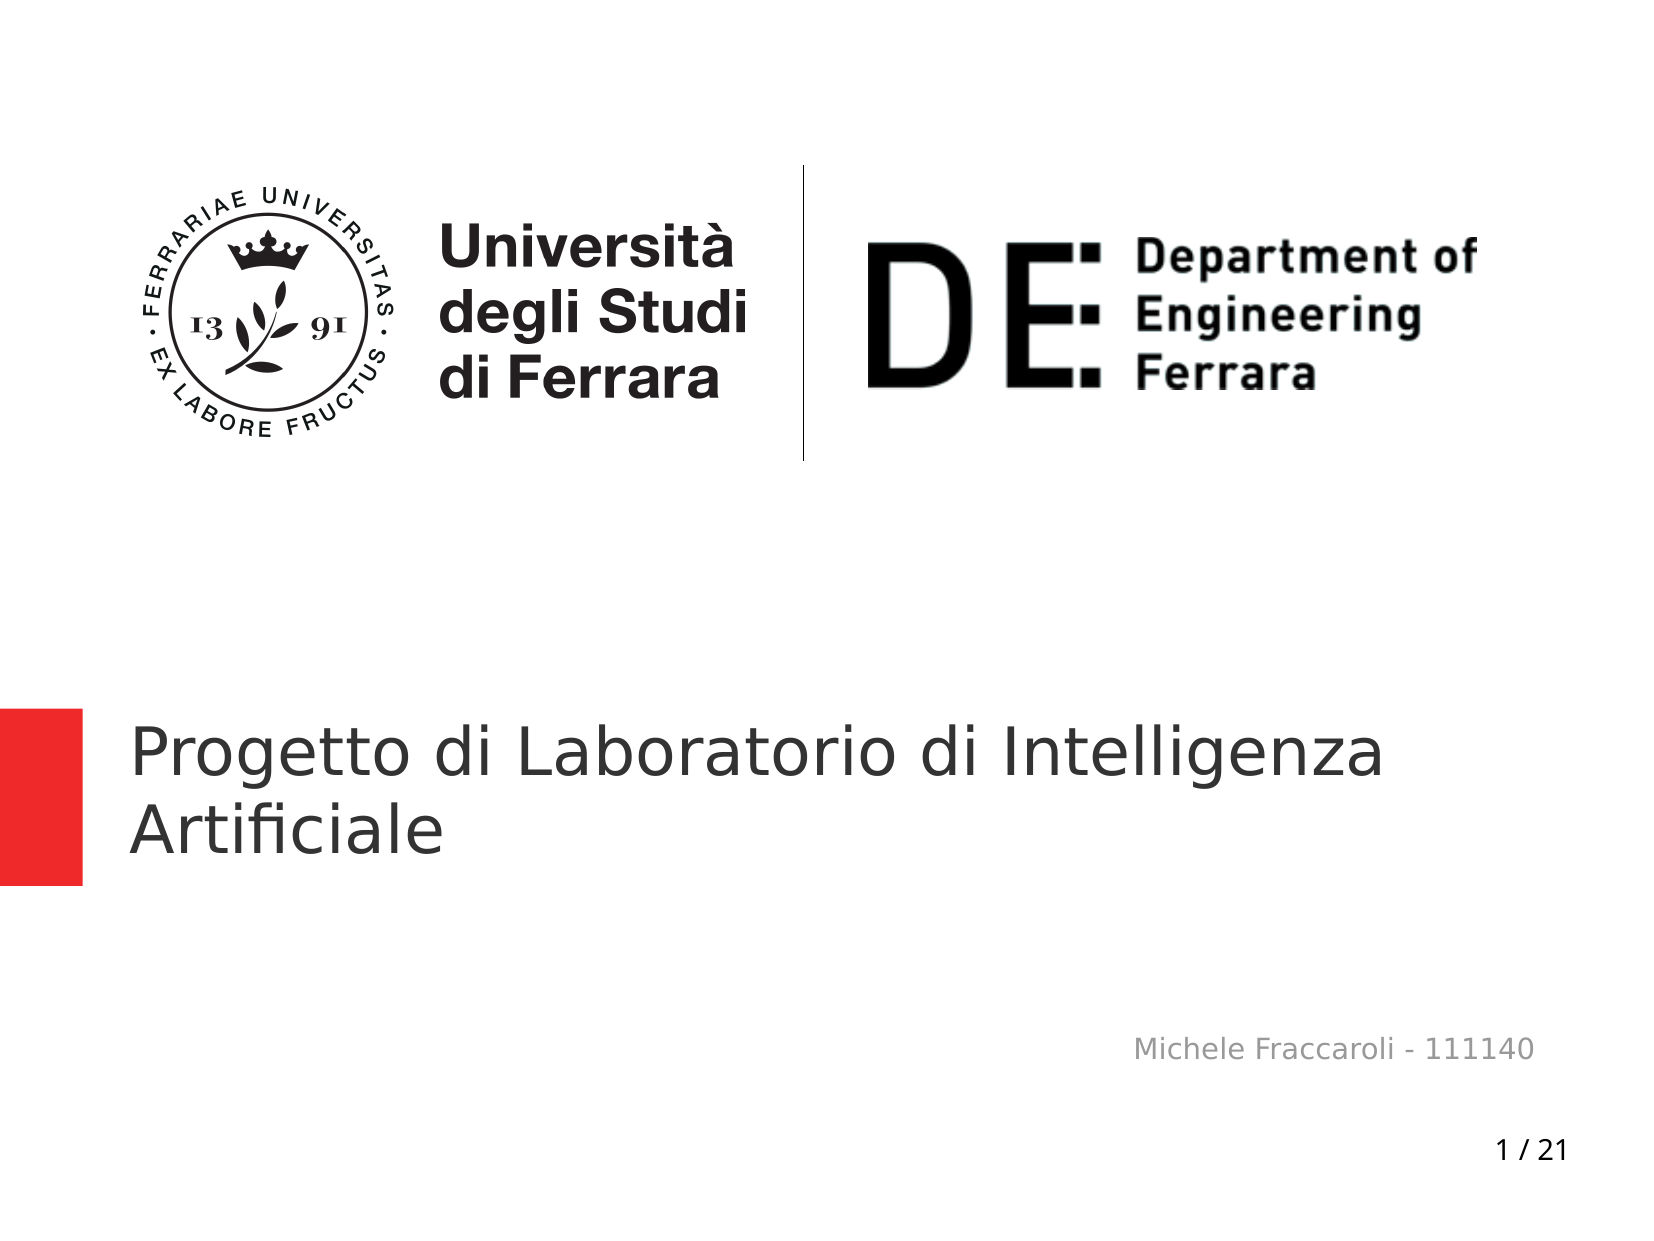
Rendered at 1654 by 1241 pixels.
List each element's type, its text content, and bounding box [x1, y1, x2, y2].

picture [143, 187, 745, 438]
subtitle Michele Fraccaroli - 111140 [129, 968, 1536, 1130]
picture [868, 237, 1477, 390]
title Progetto di Laboratorio di Intelligenza Artificiale [129, 655, 1536, 928]
